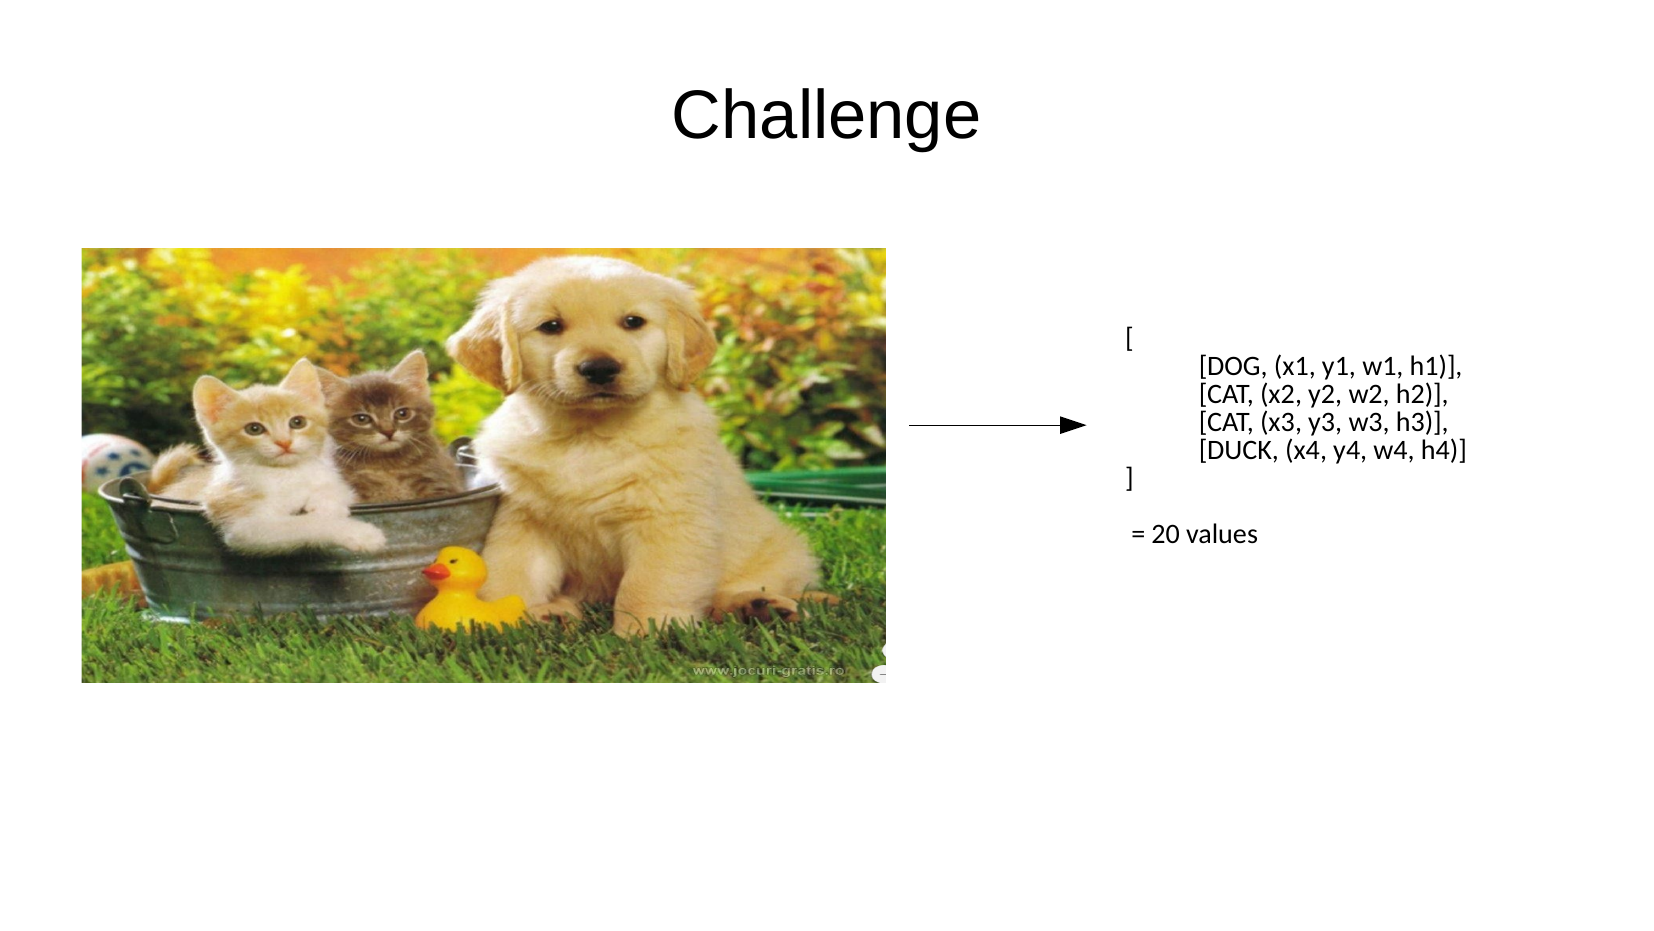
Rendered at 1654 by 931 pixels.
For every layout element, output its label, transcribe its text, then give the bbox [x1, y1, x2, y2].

text_box [ [DOG, (x1, y1, w1, h1)], [CAT, (x2, y2, w2, h2)], [CAT, (x3, y3, w3, h3)], [DUCK, (x4, y4, w4, h4)] ] = 20 values [1110, 318, 1619, 559]
picture [81, 248, 886, 683]
title Challenge [82, 37, 1571, 193]
